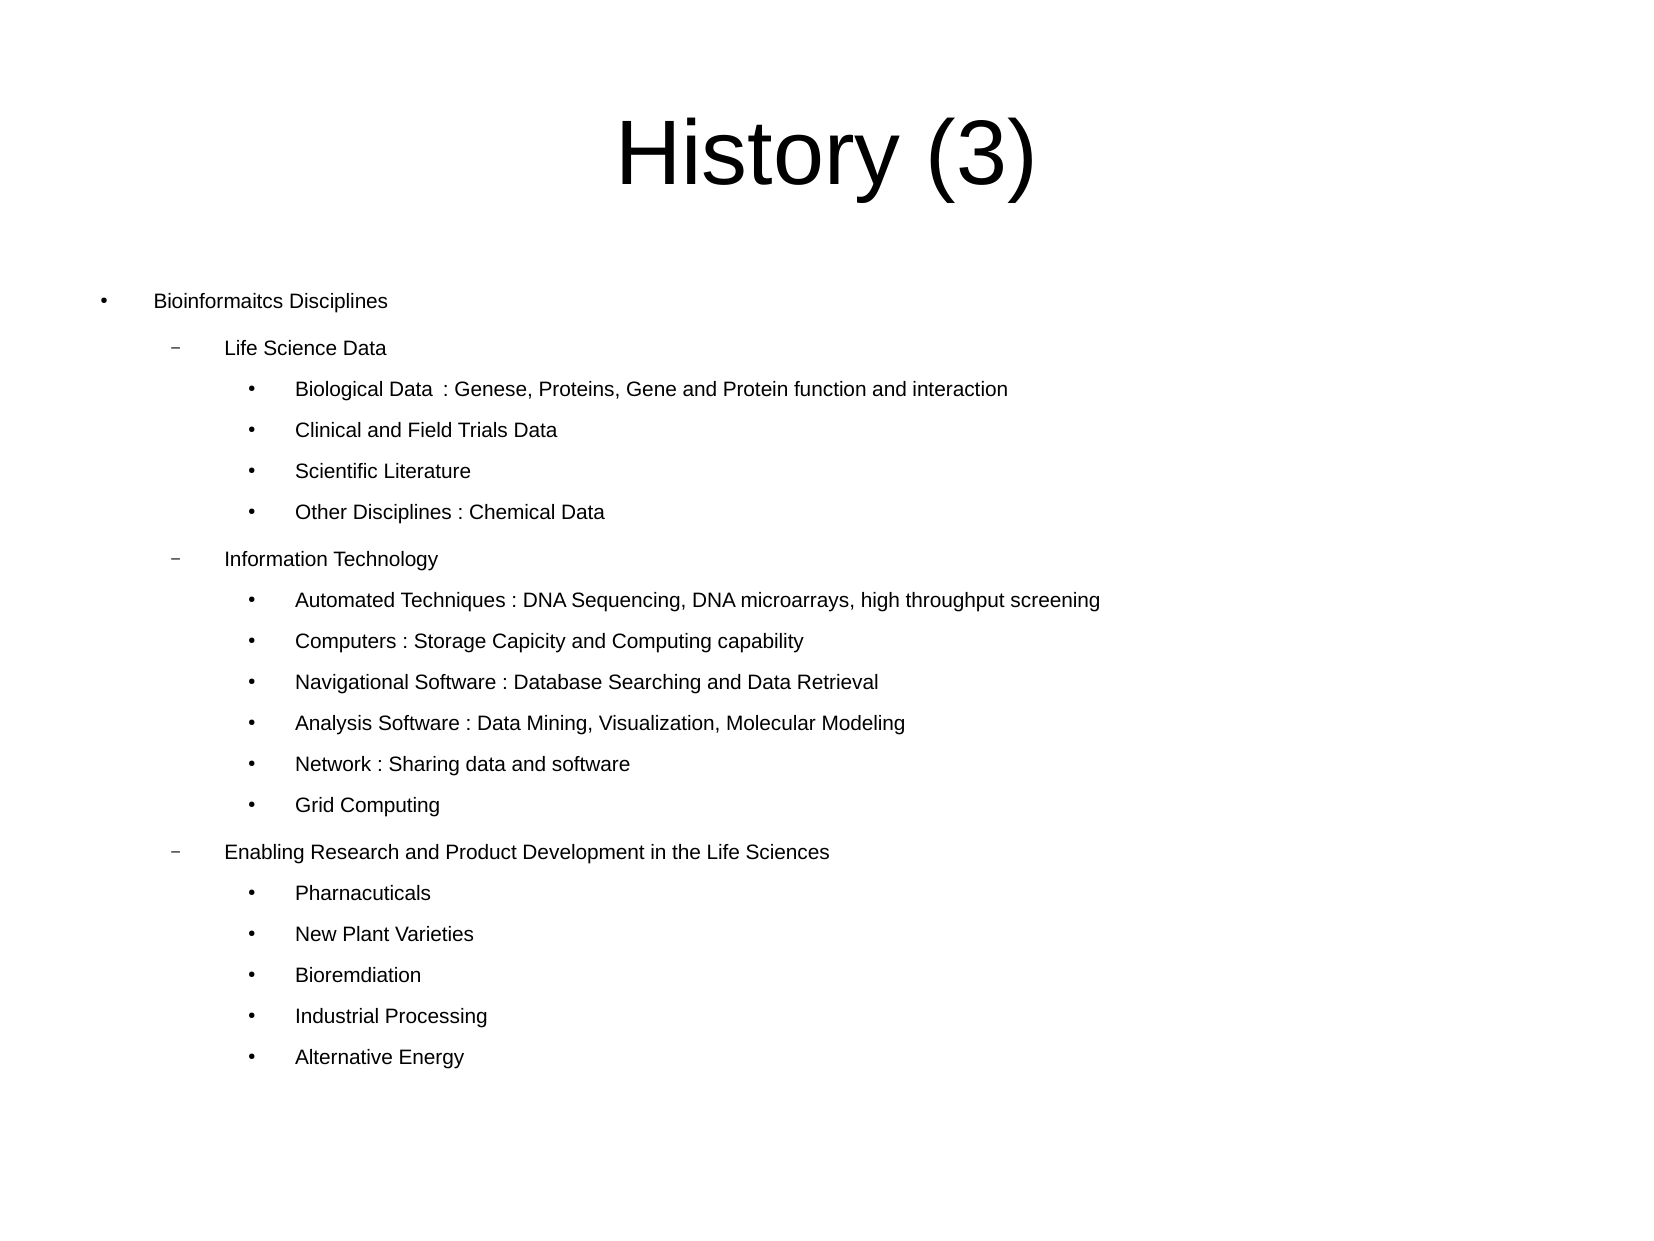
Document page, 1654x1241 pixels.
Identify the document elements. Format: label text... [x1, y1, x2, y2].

list Bioinformaitcs Disciplines Life Science Data Biological Data : Genese, Proteins, Gene and Protein function and interaction Clinical and Field Trials Data Scientific Literature Other Disciplines : Chemical Data Information Technology Automated Techniques : DNA Sequencing, DNA microarrays, high throughput screening Computers : Storage Capicity and Computing capability Navigational Software : Database Searching and Data Retrieval Analysis Software : Data Mining, Visualization, Molecular Modeling Network : Sharing data and software Grid Computing Enabling Research and Product Development in the Life Sciences Pharnacuticals New Plant Varieties Bioremdiation Industrial Processing Alternative Energy [82, 290, 1571, 1217]
title History (3) [82, 49, 1571, 257]
